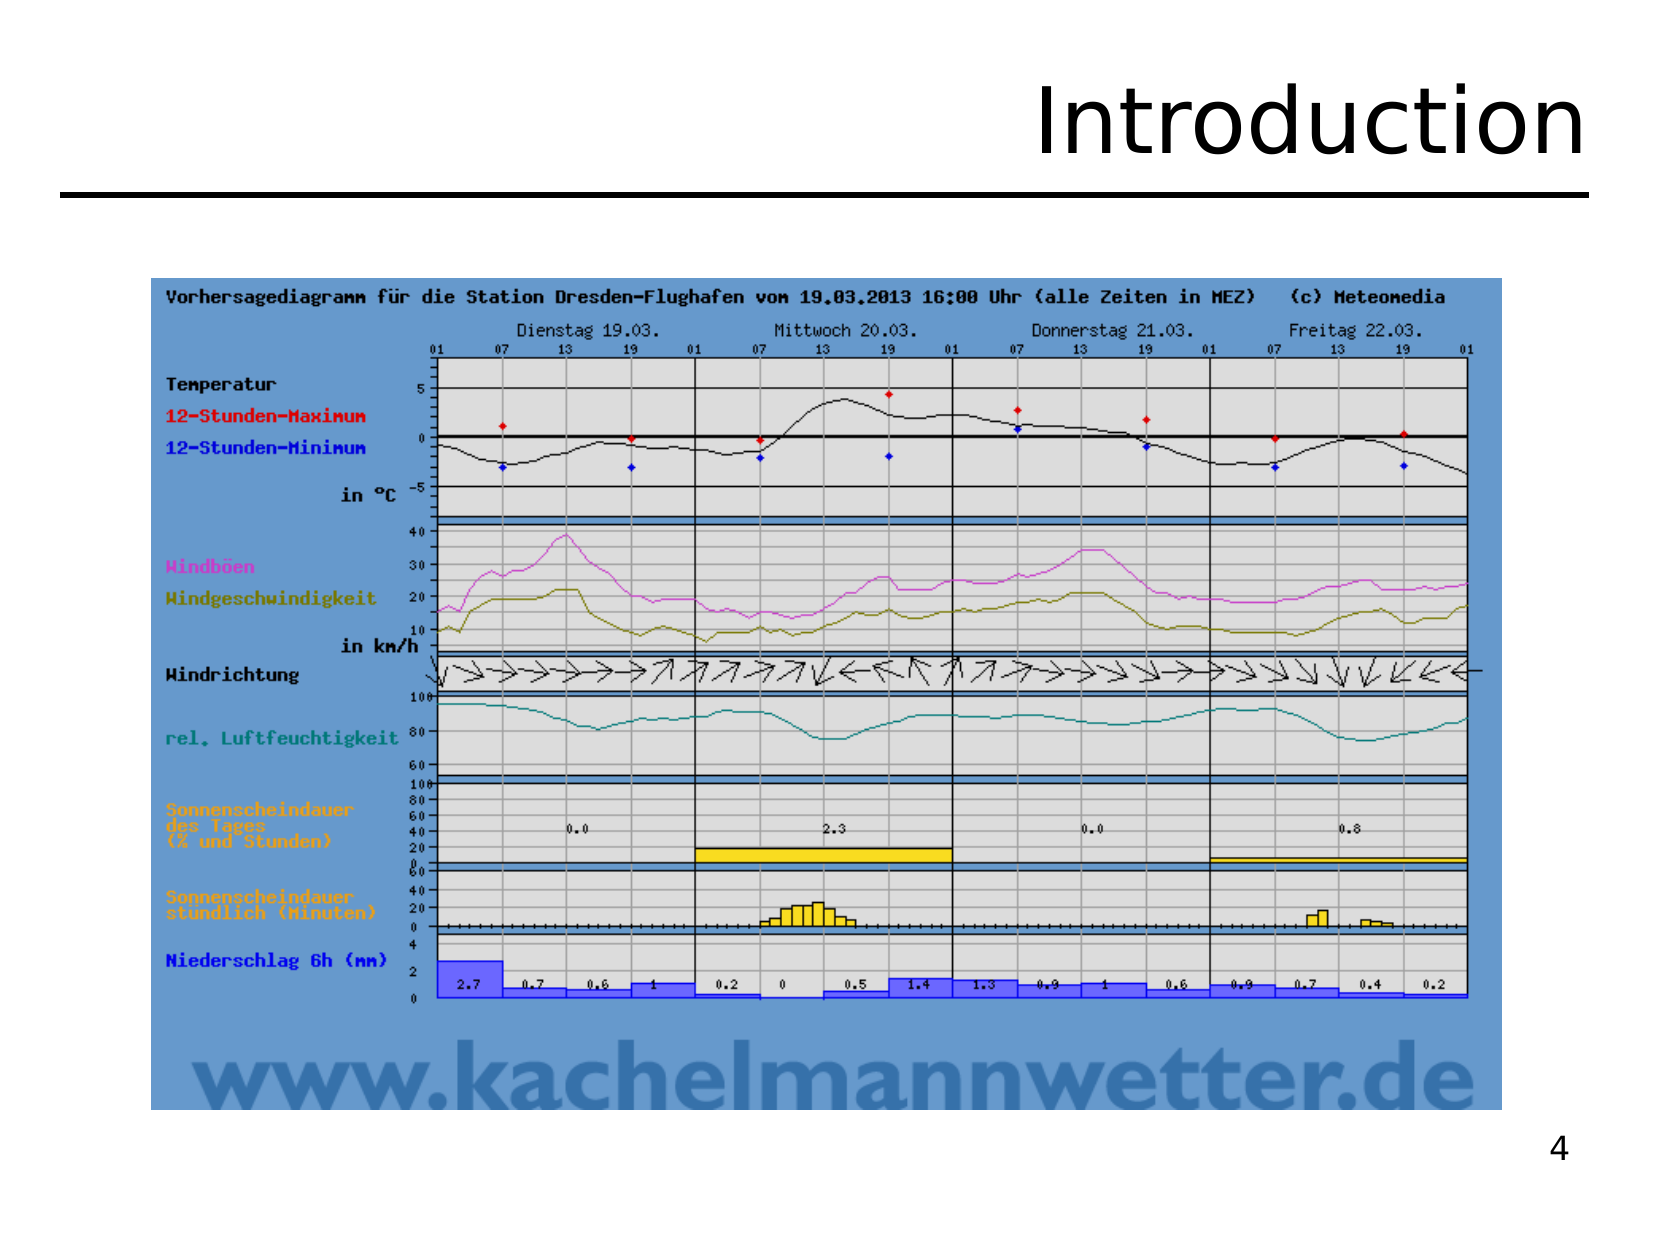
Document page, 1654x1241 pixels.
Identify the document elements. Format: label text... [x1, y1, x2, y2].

picture [151, 278, 1502, 1111]
title Introduction [101, 17, 1590, 226]
